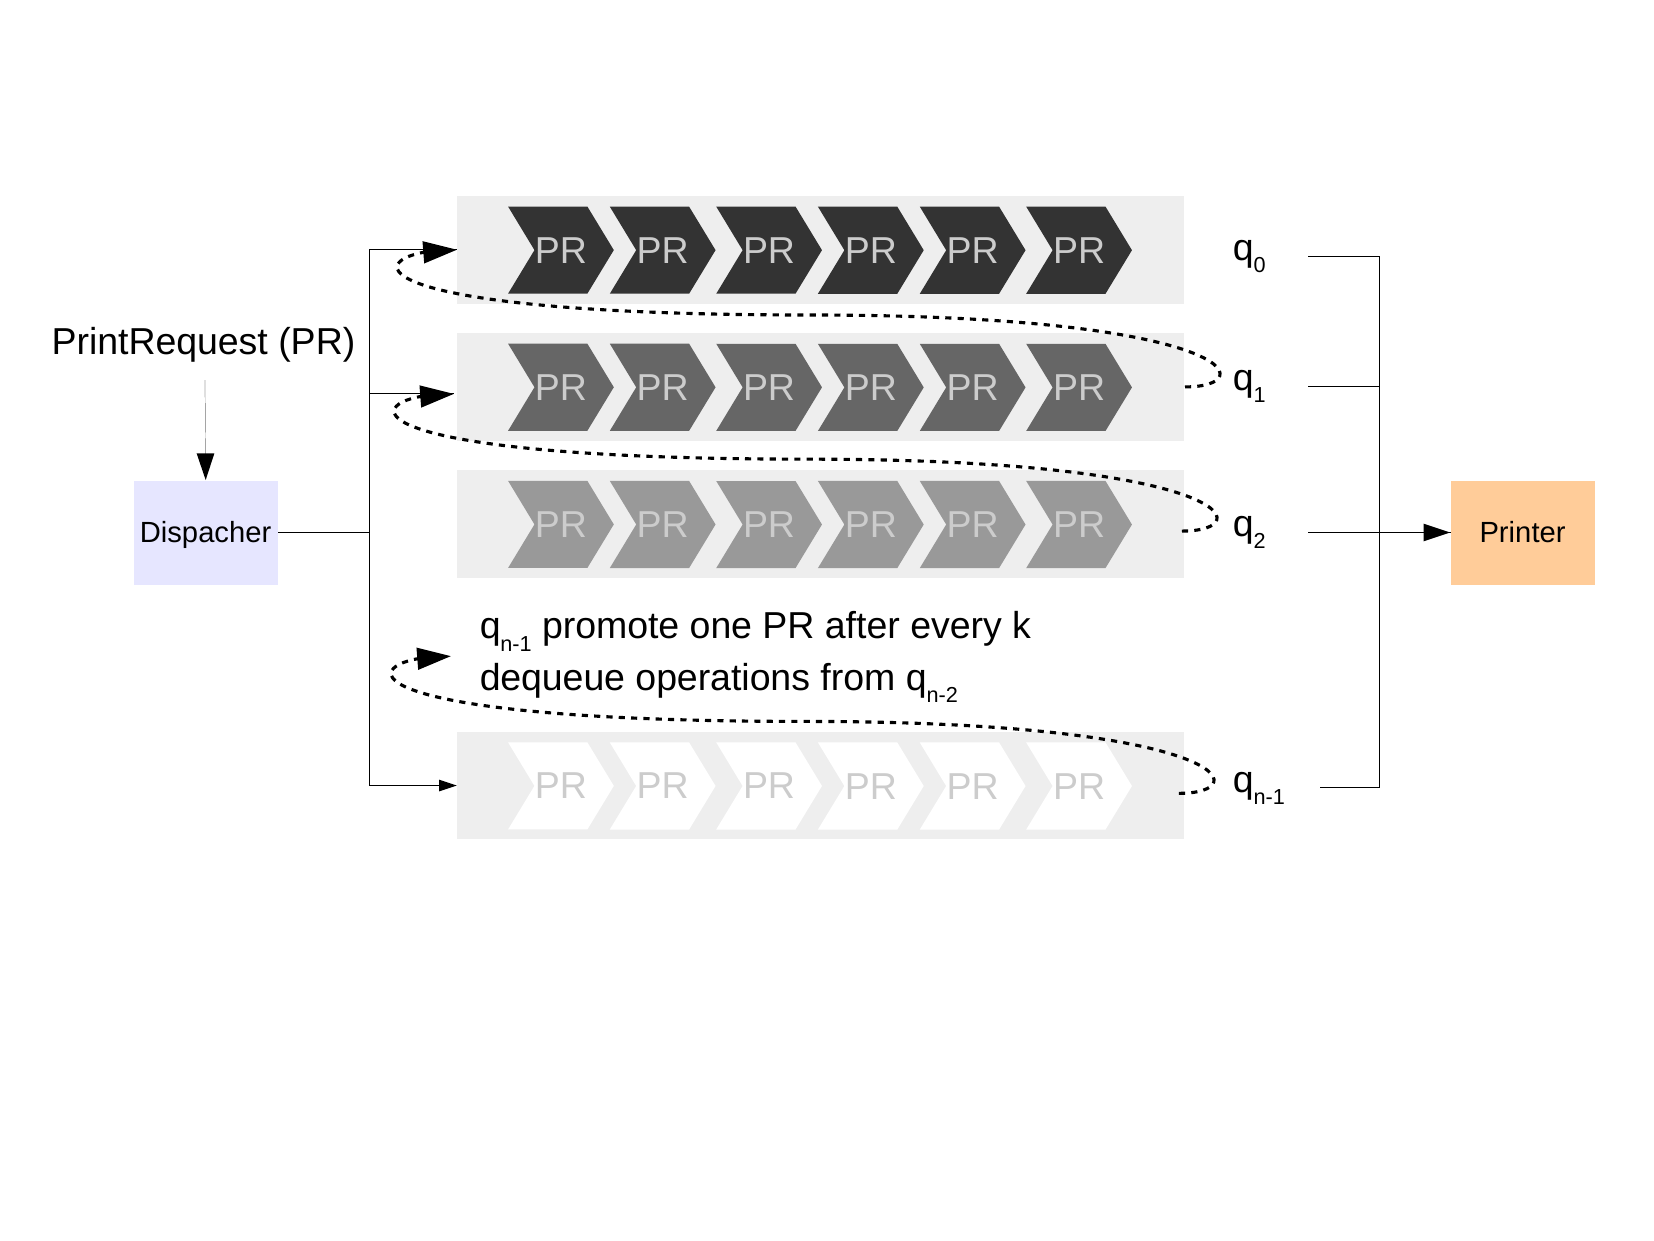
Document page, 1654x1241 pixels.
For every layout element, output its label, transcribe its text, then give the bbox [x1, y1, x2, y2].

text_box PR [919, 480, 1026, 569]
text_box PR [609, 480, 716, 569]
text_box [456, 195, 1185, 305]
text_box PR [716, 742, 822, 830]
text_box PR [817, 480, 924, 569]
text_box PR [508, 343, 614, 431]
text_box PR [716, 206, 822, 294]
text_box PR [817, 742, 924, 830]
text_box PR [716, 343, 822, 431]
text_box [456, 332, 1185, 442]
text_box PR [817, 343, 924, 431]
text_box PR [817, 206, 924, 294]
text_box [456, 469, 1185, 579]
text_box PR [609, 206, 716, 294]
text_box PR [609, 742, 716, 830]
text_box [456, 731, 1185, 840]
text_box PR [919, 742, 1026, 830]
text_box PR [919, 206, 1026, 294]
text_box PrintRequest (PR) [36, 313, 369, 381]
text_box PR [716, 481, 822, 569]
text_box PR [508, 742, 614, 830]
text_box PR [508, 206, 614, 294]
text_box qn-1 [1218, 750, 1321, 826]
text_box Printer [1450, 480, 1596, 586]
text_box PR [609, 343, 716, 431]
text_box PR [1026, 480, 1132, 569]
text_box q2 [1218, 495, 1309, 570]
text_box q1 [1218, 349, 1309, 424]
text_box Dispacher [133, 480, 279, 586]
text_box PR [508, 480, 614, 568]
text_box qn-1 promote one PR after every k dequeue operations from qn-2 [465, 597, 1156, 732]
text_box q0 [1218, 219, 1309, 294]
text_box PR [1026, 742, 1132, 830]
text_box PR [1026, 206, 1132, 294]
text_box PR [1026, 343, 1132, 431]
text_box PR [919, 343, 1026, 431]
